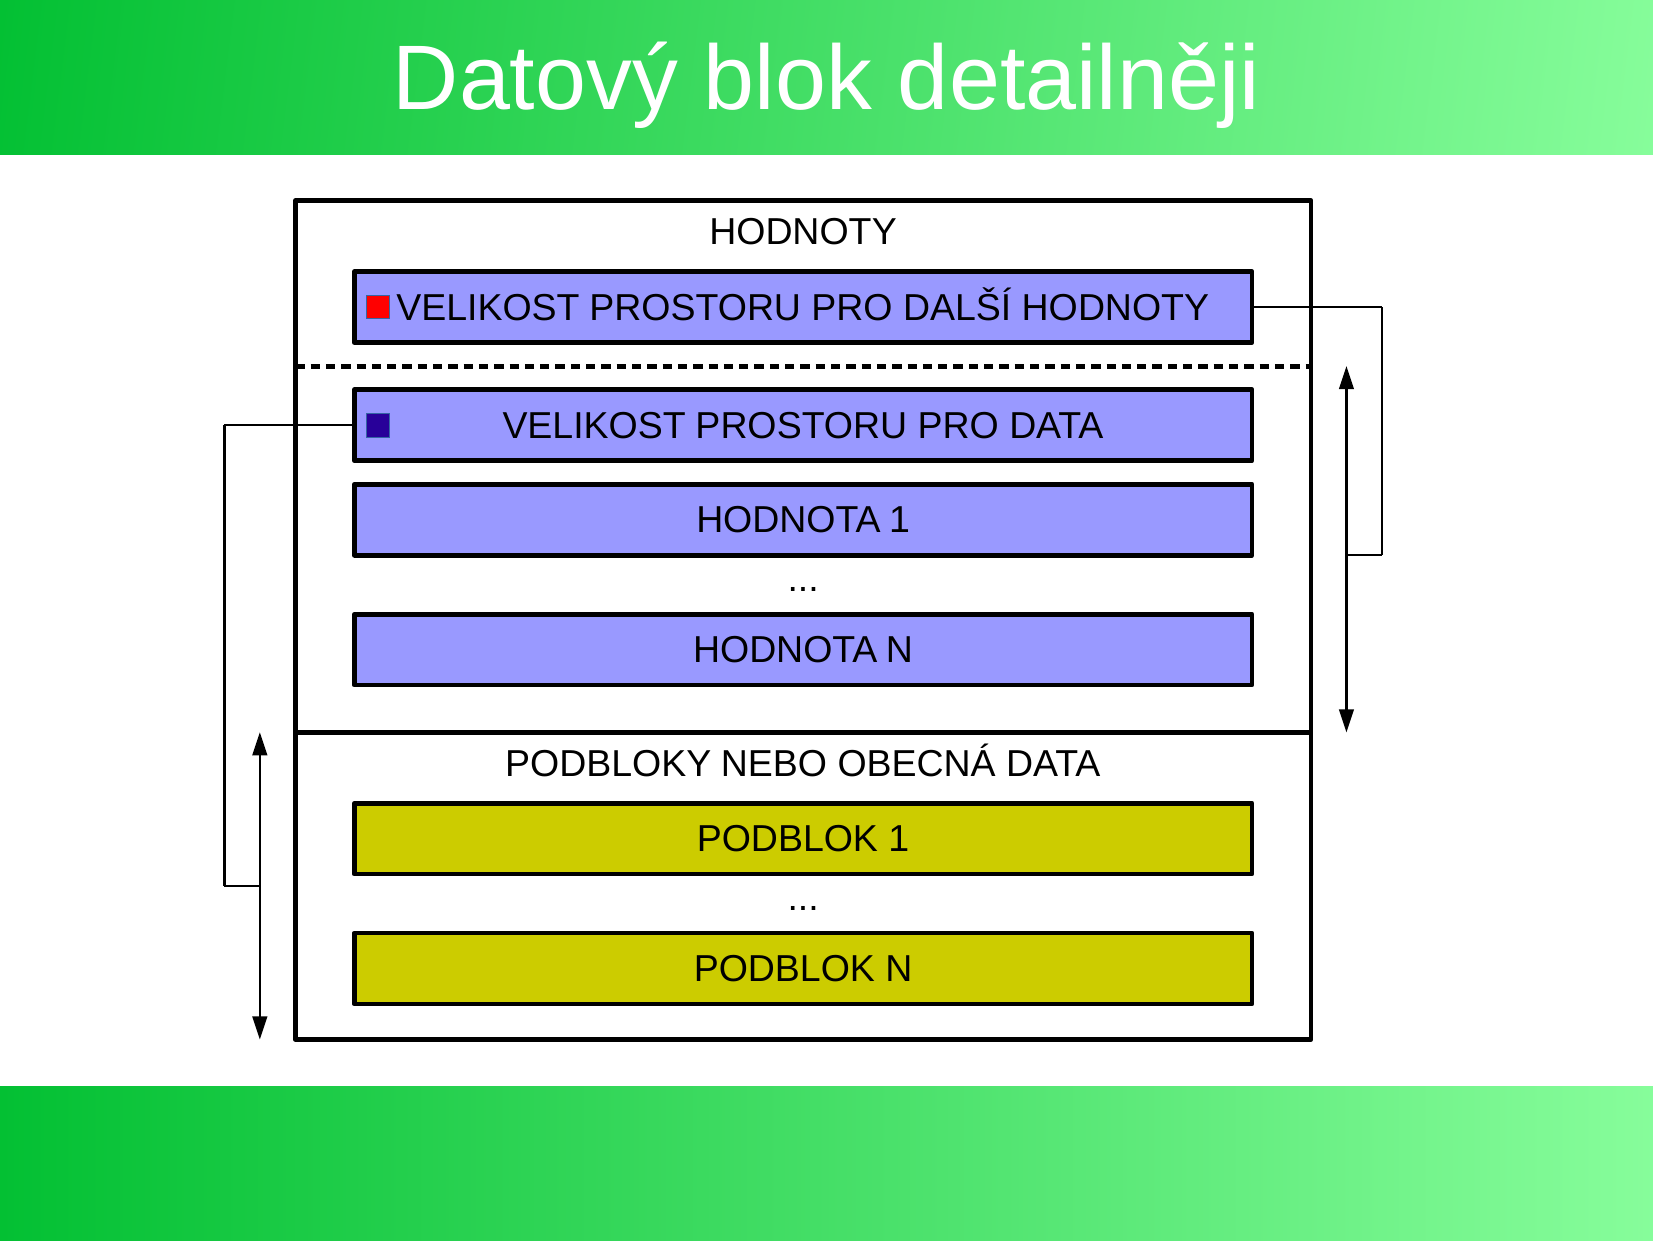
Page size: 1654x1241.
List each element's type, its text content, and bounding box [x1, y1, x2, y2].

text_box PODBLOK N [354, 933, 1252, 1004]
text_box [366, 413, 390, 438]
text_box PODBLOK 1 [354, 803, 1252, 875]
text_box VELIKOST PROSTORU PRO DALŠÍ HODNOTY [354, 271, 1252, 343]
text_box VELIKOST PROSTORU PRO DATA [354, 389, 1252, 461]
text_box HODNOTY [295, 200, 1312, 732]
text_box [366, 295, 390, 319]
text_box PODBLOKY NEBO OBECNÁ DATA [295, 732, 1312, 1040]
text_box HODNOTA 1 [354, 484, 1252, 556]
title Datový blok detailněji [82, 25, 1571, 130]
text_box HODNOTA N [354, 614, 1252, 686]
